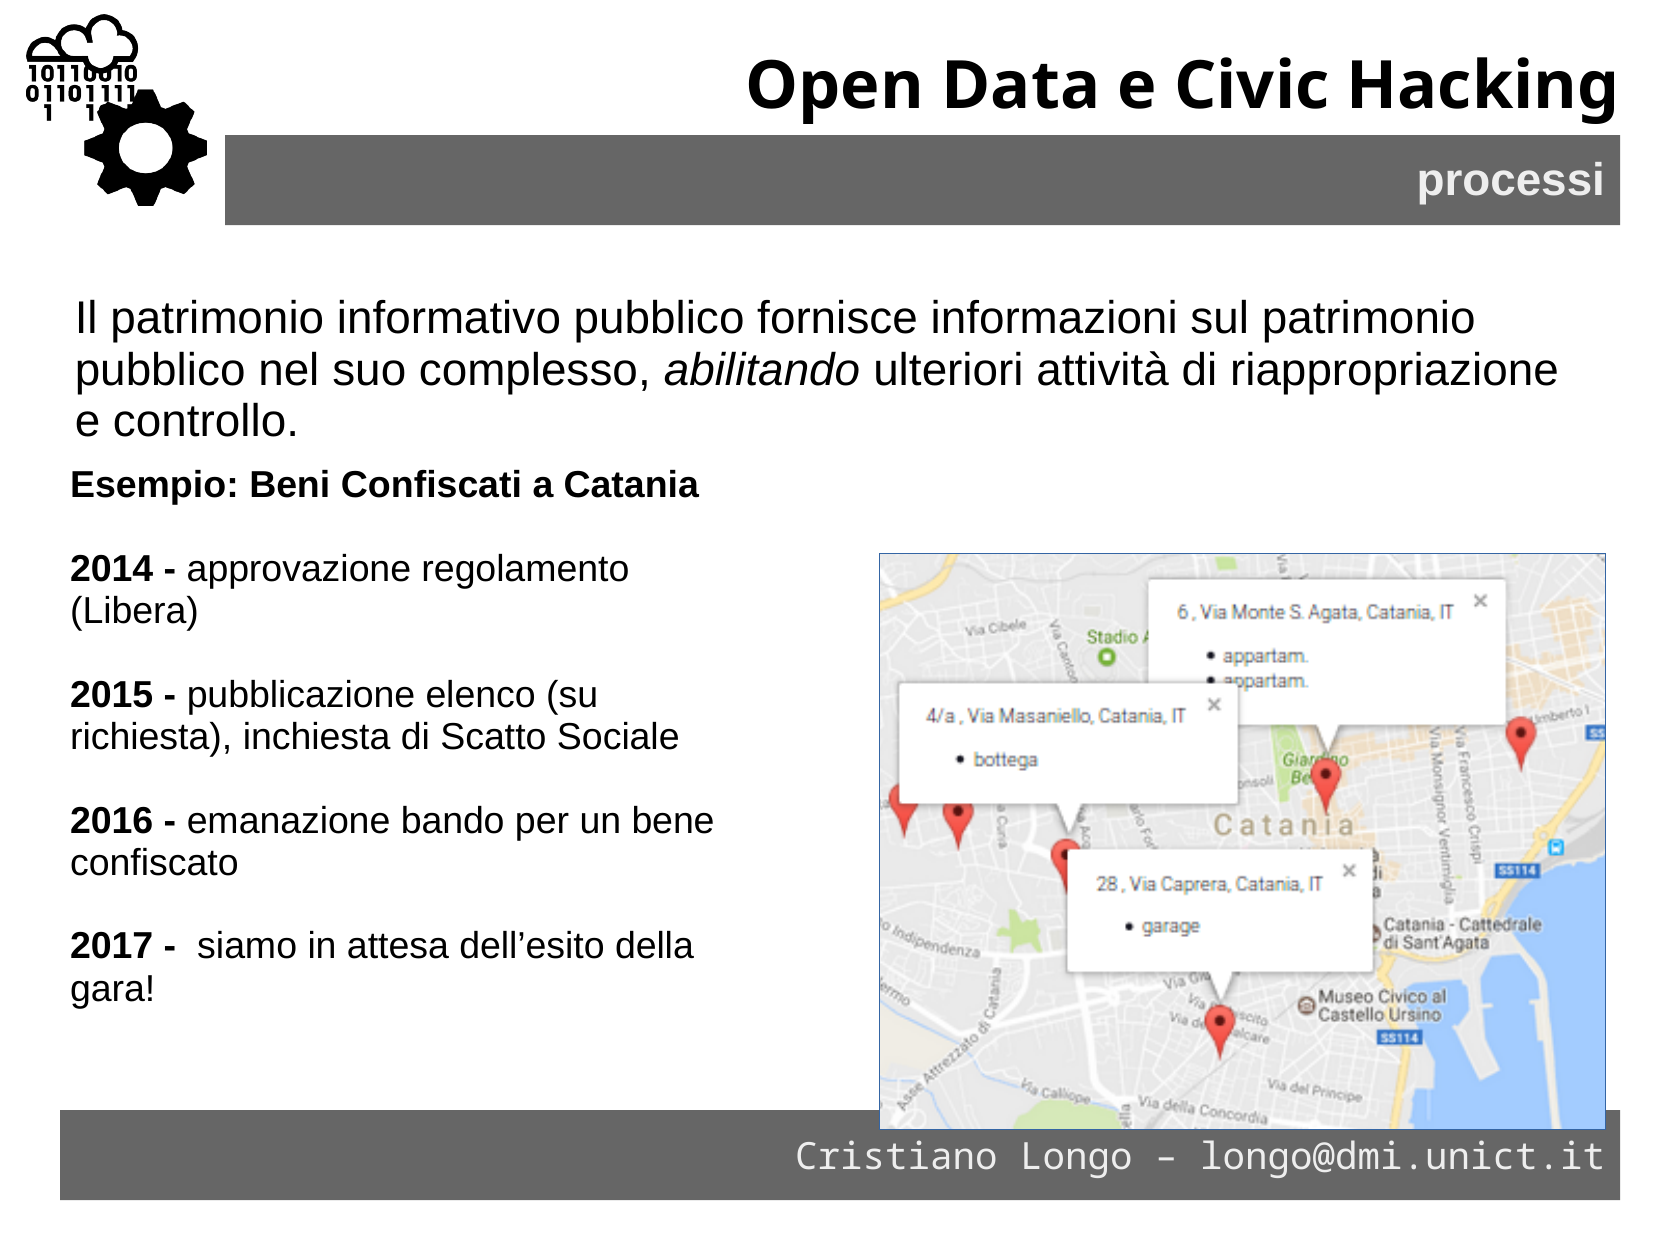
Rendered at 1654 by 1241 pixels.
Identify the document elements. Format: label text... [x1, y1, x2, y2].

picture [26, 14, 207, 206]
text_box processi [225, 135, 1621, 226]
text_box Open Data e Civic Hacking [285, 30, 1636, 129]
text_box Il patrimonio informativo pubblico fornisce informazioni sul patrimonio pubblico nel suo complesso, abilitando ulteriori attività di riappropriazione e controllo. [60, 285, 1608, 454]
text_box Esempio: Beni Confiscati a Catania 2014 - approvazione regolamento (Libera) 2015 - pubblicazione elenco (su richiesta), inchiesta di Scatto Sociale 2016 - emanazione bando per un bene confiscato 2017 - siamo in attesa dell’esito della gara! [55, 455, 753, 1059]
picture [879, 553, 1606, 1130]
text_box Cristiano Longo – longo@dmi.unict.it [60, 1110, 1621, 1201]
